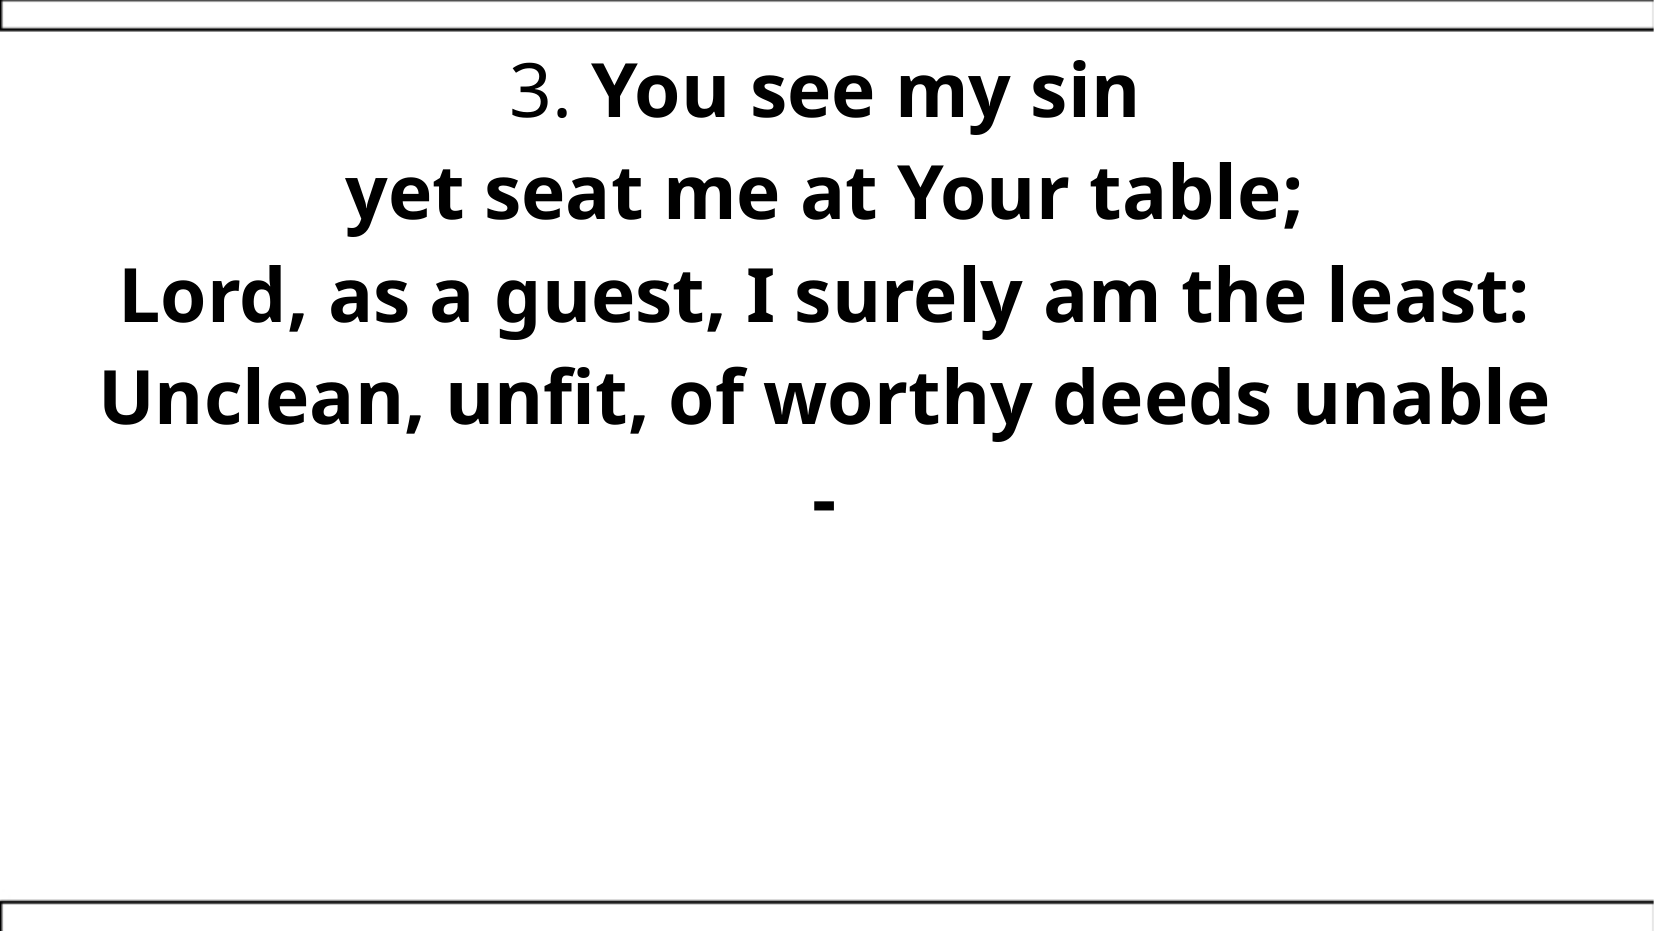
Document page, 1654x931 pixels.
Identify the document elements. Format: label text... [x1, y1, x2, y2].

text_box 3. You see my sin yet seat me at Your table; Lord, as a guest, I surely am the least: Unclean, unfit, of worthy deeds unable - [75, 30, 1576, 466]
picture [0, 0, 1654, 931]
